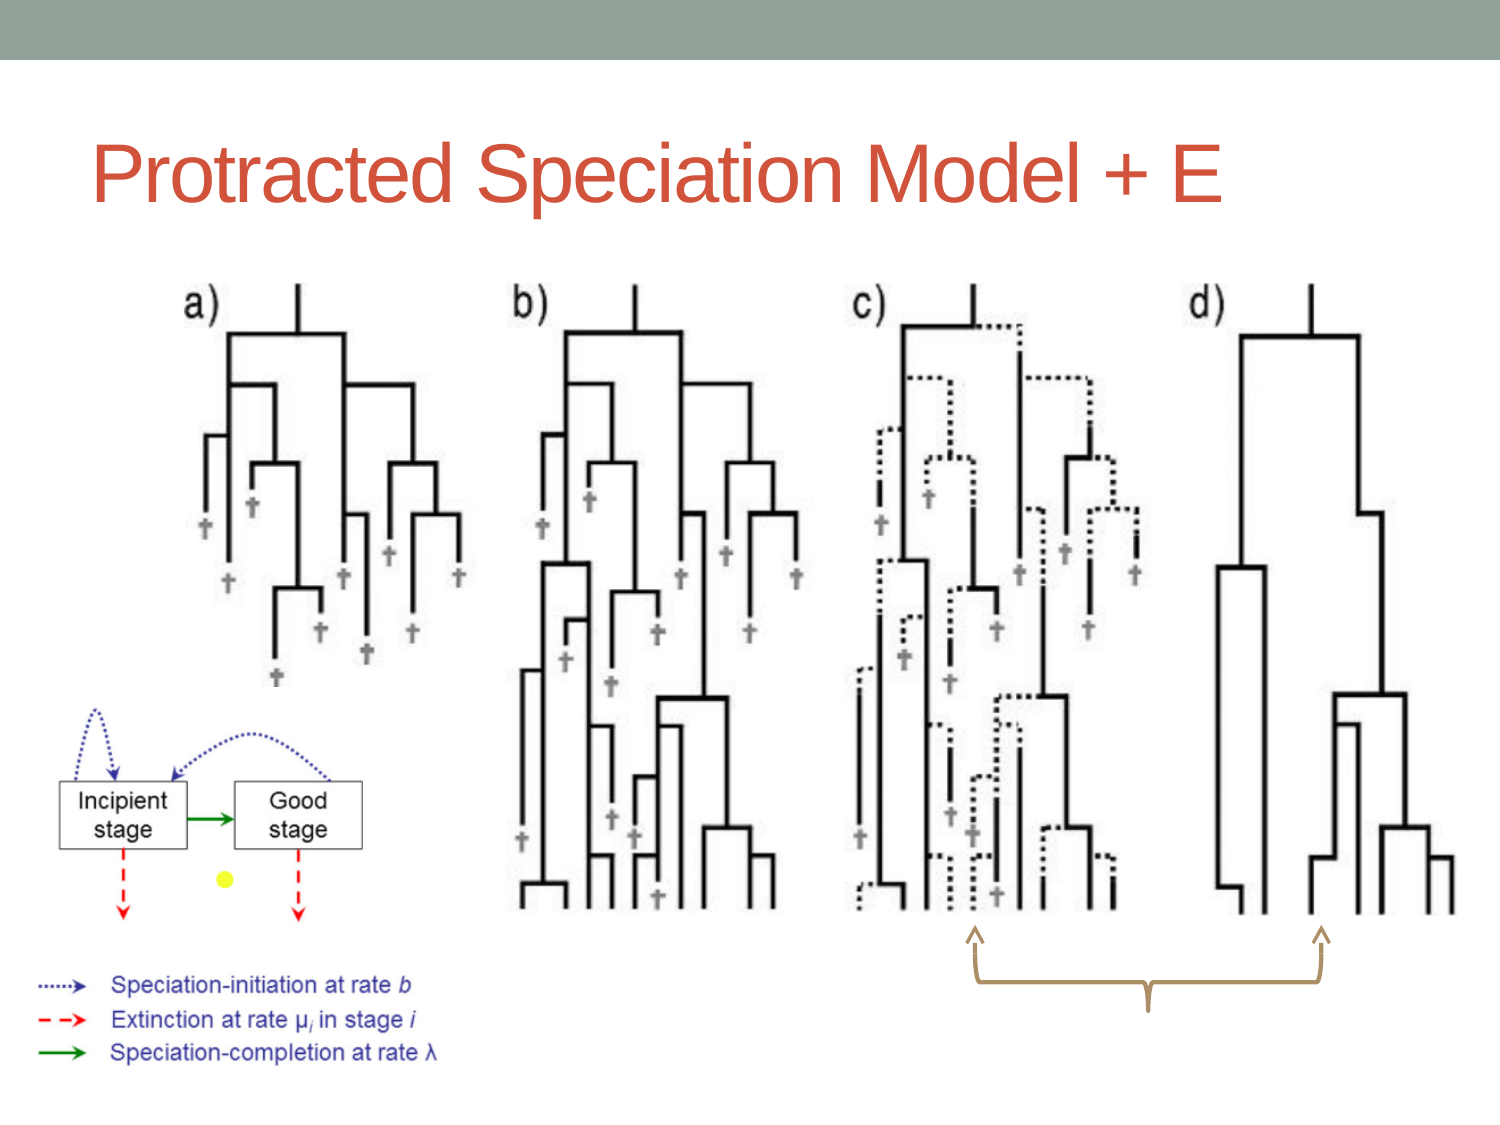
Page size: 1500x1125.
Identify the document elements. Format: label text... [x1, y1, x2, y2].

title Protracted Speciation Model + E [75, 87, 1425, 250]
picture [37, 262, 1487, 1078]
